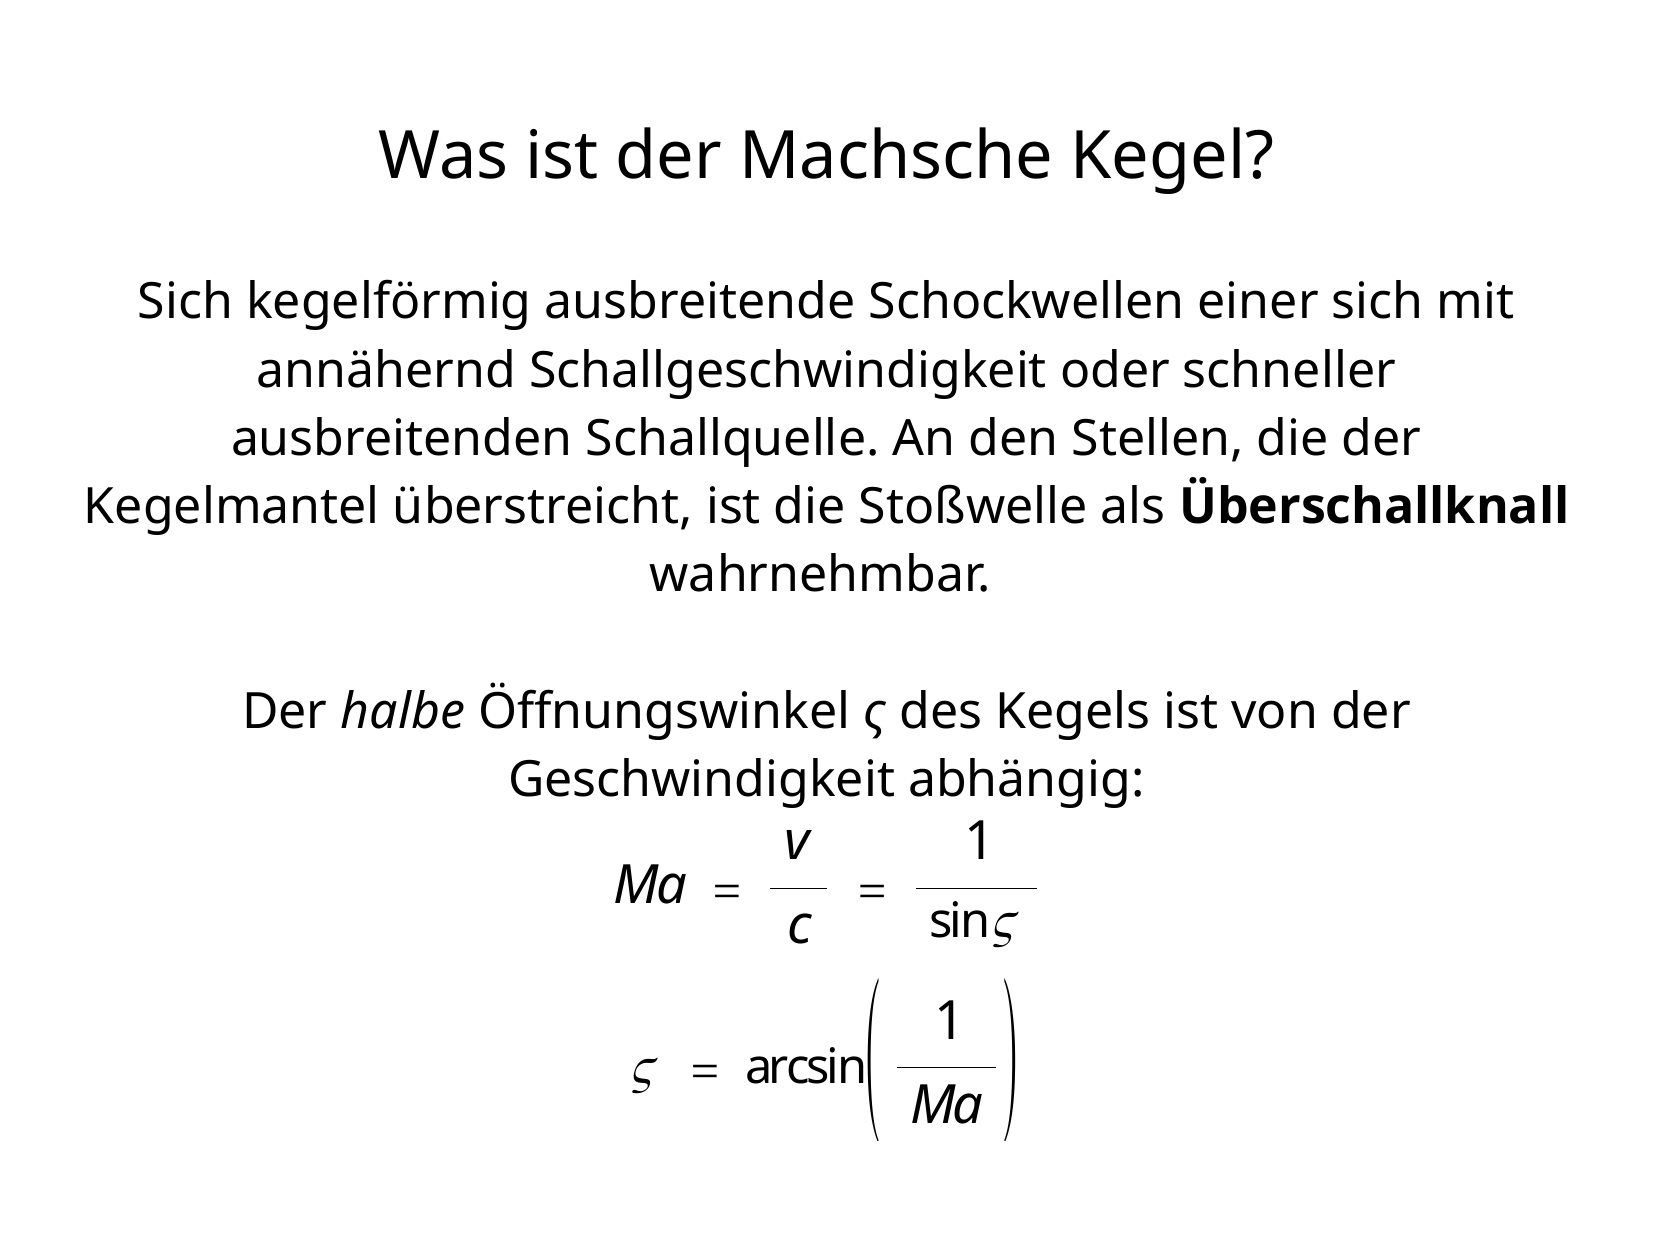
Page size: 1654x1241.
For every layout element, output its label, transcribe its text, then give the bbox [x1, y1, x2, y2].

chart [607, 808, 1046, 1141]
title Was ist der Machsche Kegel? [82, 49, 1571, 257]
subtitle Sich kegelförmig ausbreitende Schockwellen einer sich mit annähernd Schallgeschwindigkeit oder schneller ausbreitenden Schallquelle. An den Stellen, die der Kegelmantel überstreicht, ist die Stoßwelle als Überschallknall wahrnehmbar. Der halbe Öffnungswinkel ς des Kegels ist von der Geschwindigkeit abhängig: [82, 311, 1571, 1107]
